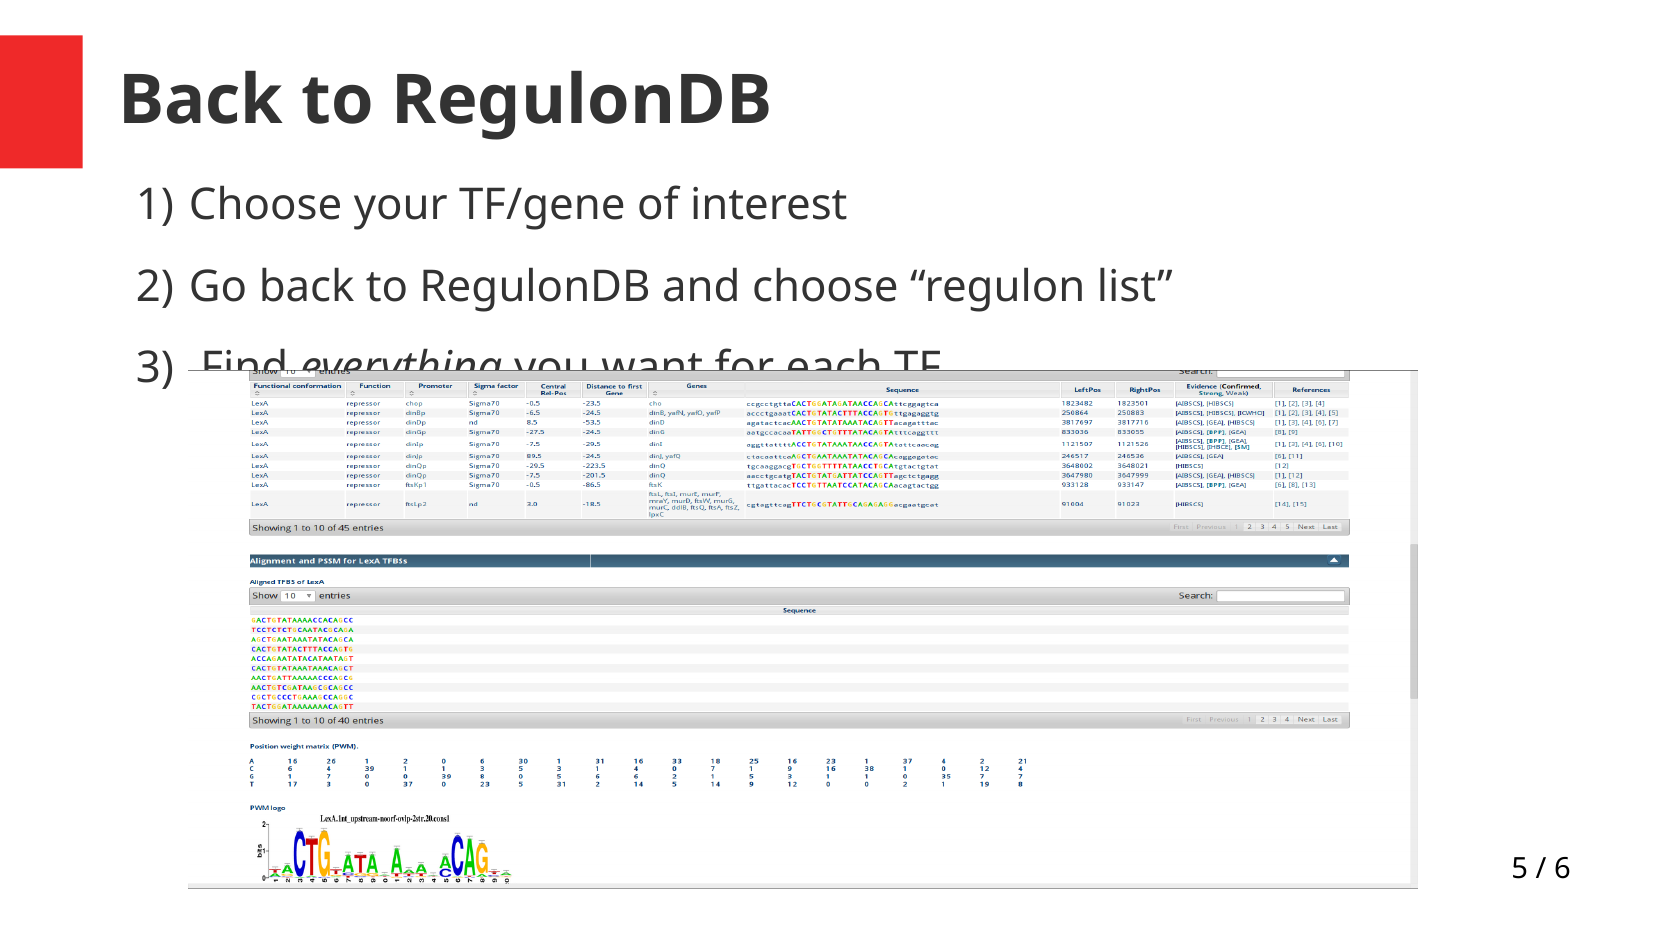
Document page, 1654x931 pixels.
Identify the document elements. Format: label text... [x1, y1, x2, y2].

title Back to RegulonDB [118, 19, 1571, 175]
list Choose your TF/gene of interest Go back to RegulonDB and choose “regulon list” Find everything you want for each TF. [118, 172, 1536, 386]
picture [188, 370, 1418, 889]
